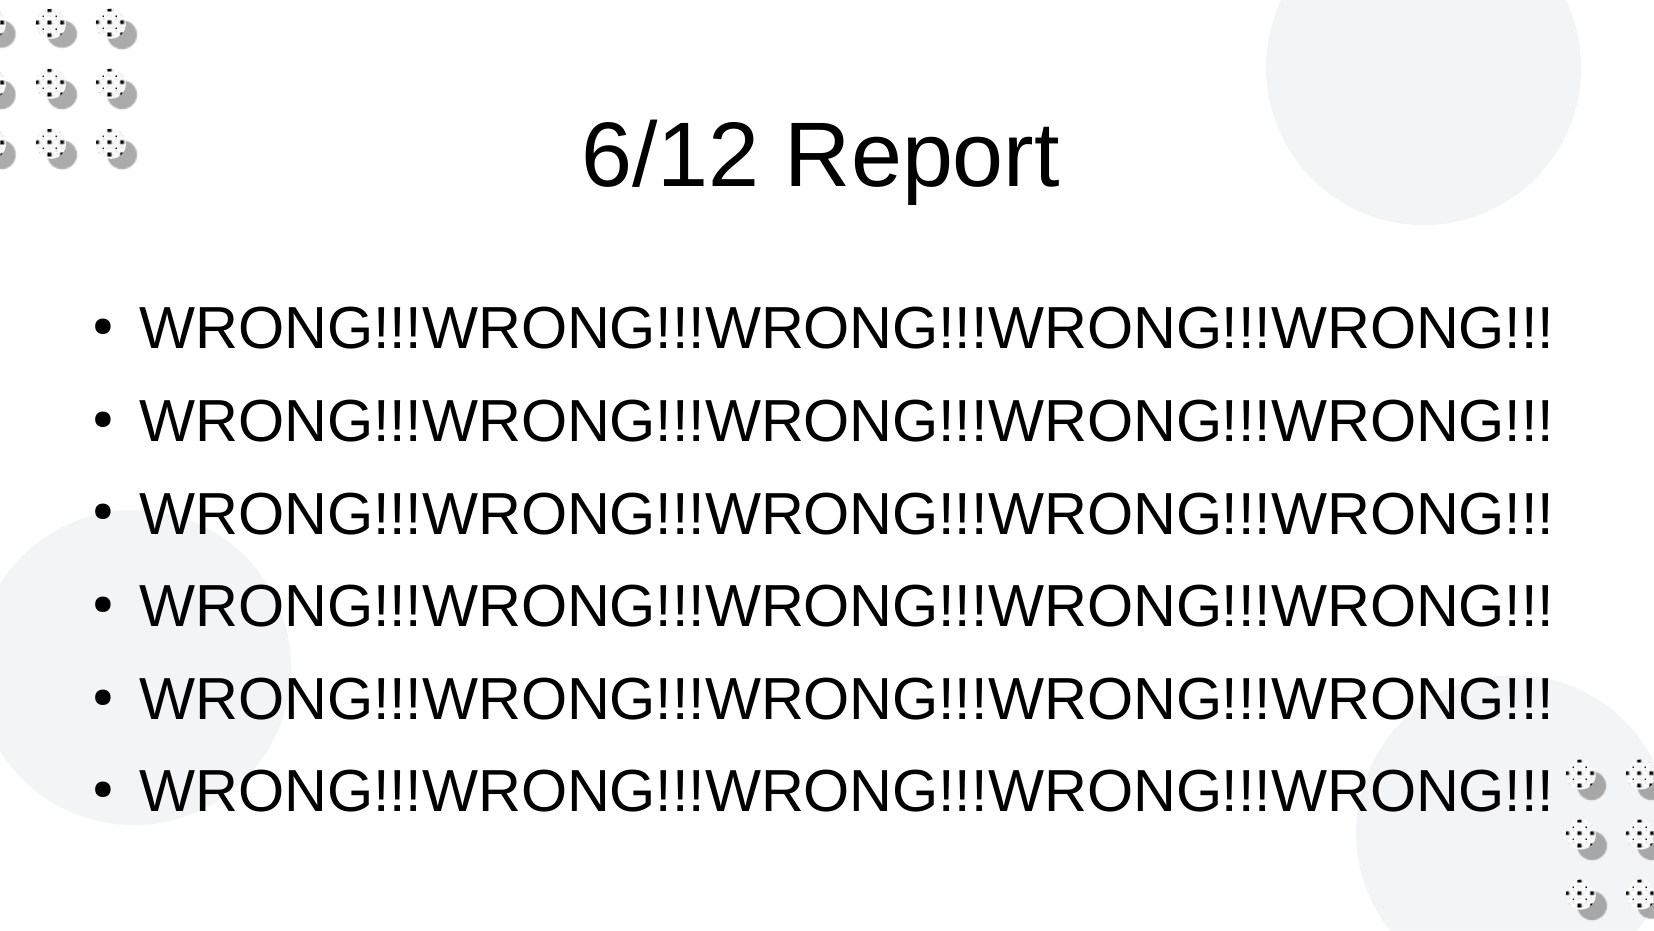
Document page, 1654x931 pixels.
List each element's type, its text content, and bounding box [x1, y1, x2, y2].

picture [1625, 759, 1654, 790]
picture [1625, 879, 1654, 910]
picture [1565, 759, 1596, 790]
picture [0, 11, 6, 36]
picture [95, 8, 126, 39]
picture [1565, 879, 1596, 910]
title 6/12 Report [76, 76, 1565, 233]
picture [35, 8, 66, 39]
picture [35, 68, 66, 99]
picture [0, 71, 6, 96]
picture [98, 68, 124, 76]
picture [0, 131, 7, 156]
list WRONG!!!WRONG!!!WRONG!!!WRONG!!!WRONG!!! WRONG!!!WRONG!!!WRONG!!!WRONG!!!WRONG!!! WRONG!!!WRONG!!!WRONG!!!WRONG!!!WRONG!!! WRONG!!!WRONG!!!WRONG!!!WRONG!!!WRONG!!! WRONG!!!WRONG!!!WRONG!!!WRONG!!!WRONG!!! WRONG!!!WRONG!!!WRONG!!!WRONG!!!WRONG!!! [76, 295, 1565, 835]
picture [1565, 819, 1596, 850]
picture [1625, 819, 1654, 850]
picture [35, 128, 67, 159]
